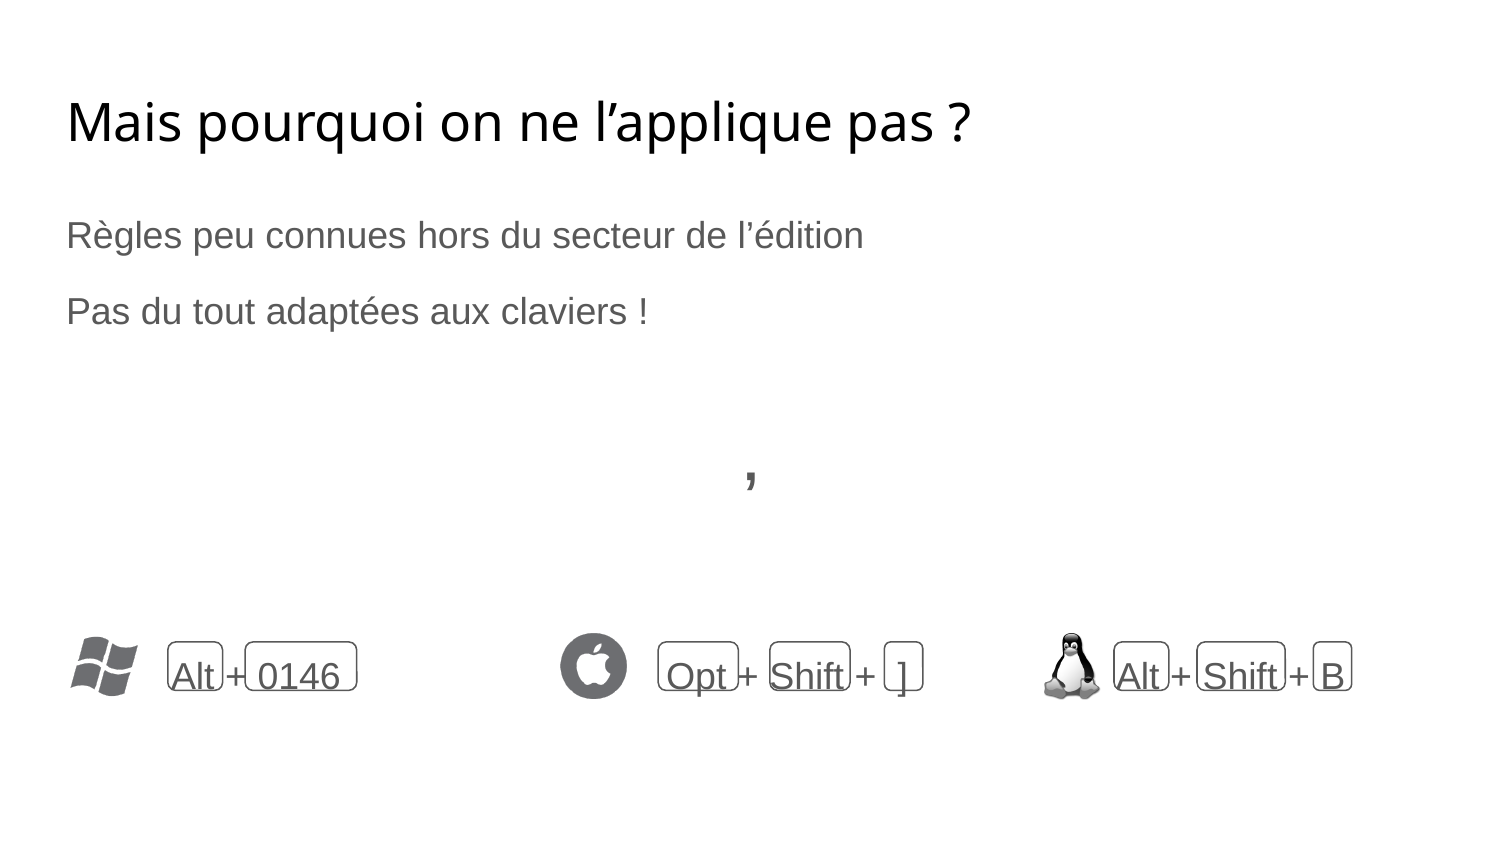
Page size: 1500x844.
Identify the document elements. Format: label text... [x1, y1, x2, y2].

title Mais pourquoi on ne l’applique pas ? [51, 72, 1449, 167]
picture [70, 632, 138, 700]
picture [1039, 632, 1106, 700]
list Règles peu connues hors du secteur de l’édition Pas du tout adaptées aux claviers ! a ’ a Alt + 0146 Opt + Shift + ] Alt + Shift + B [51, 189, 1449, 750]
picture [560, 632, 627, 700]
